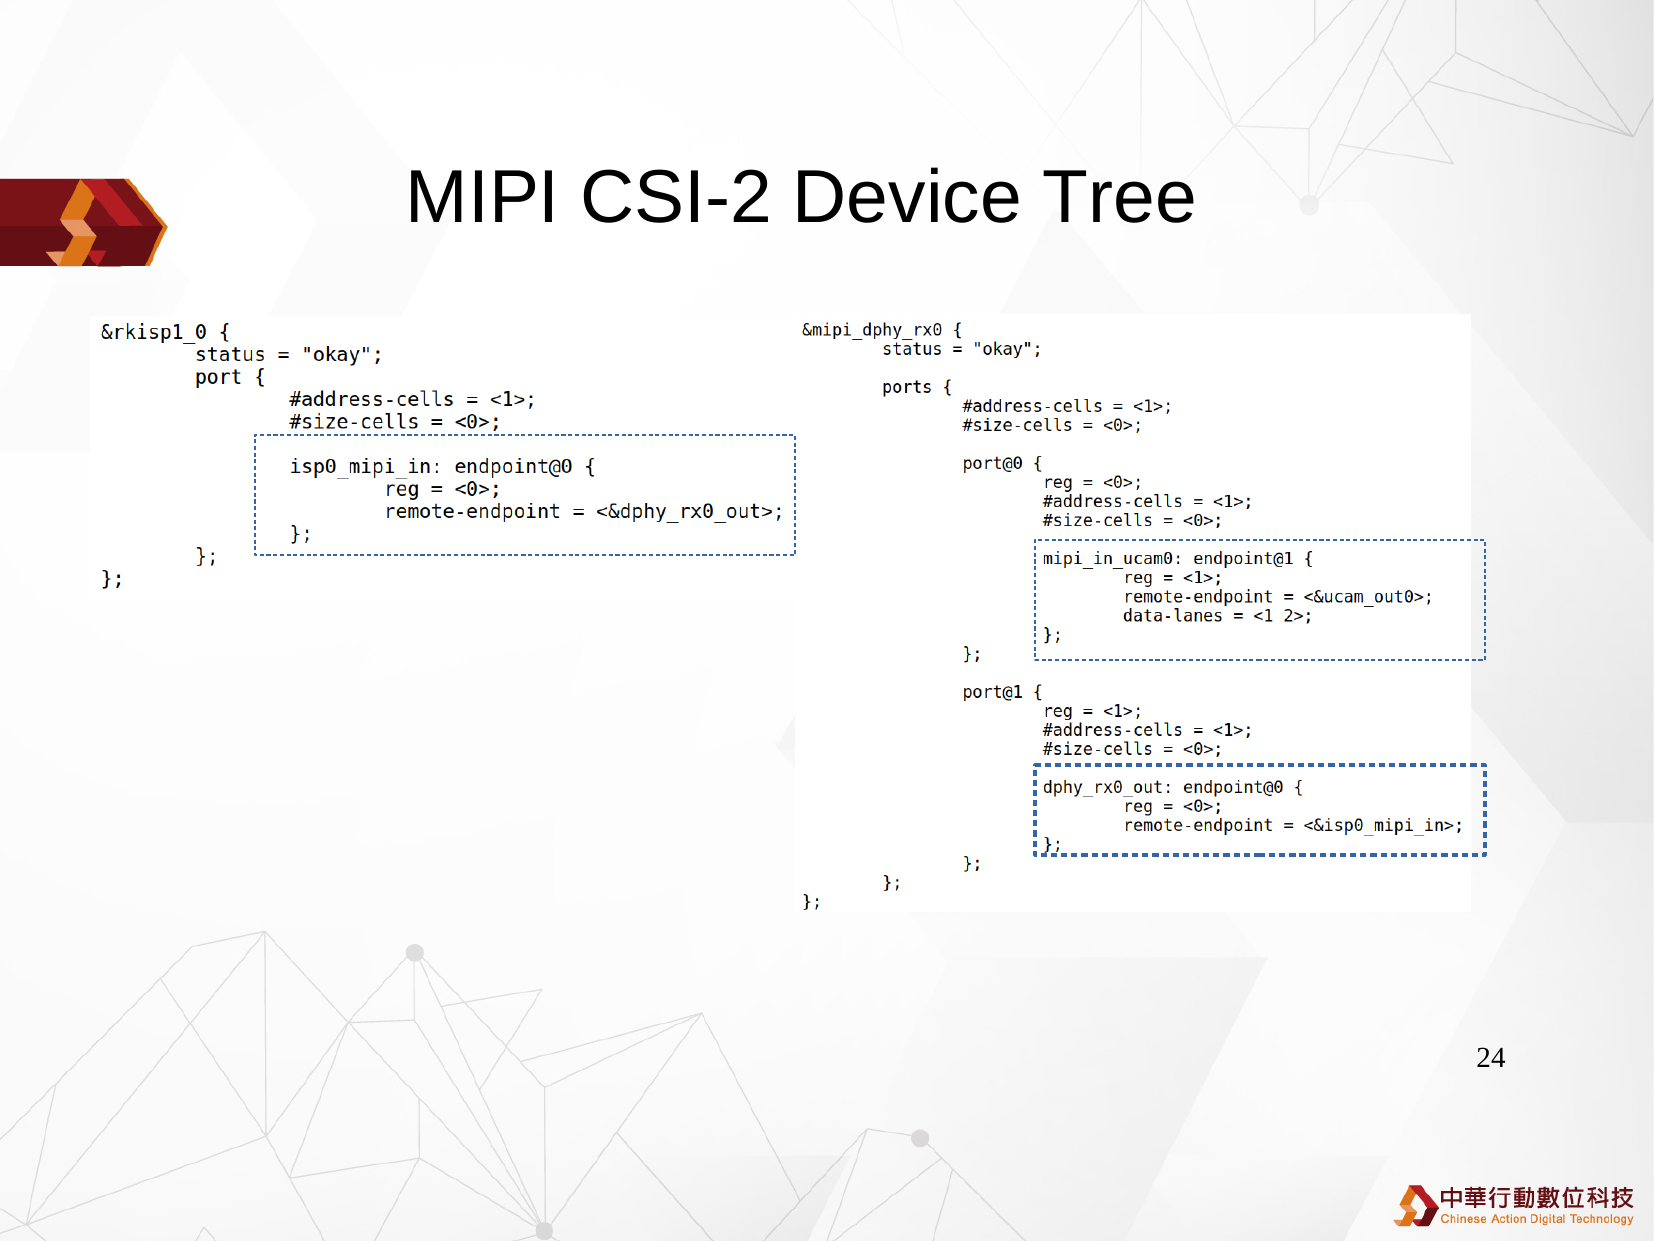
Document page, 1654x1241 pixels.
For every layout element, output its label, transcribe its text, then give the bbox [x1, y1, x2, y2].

title MIPI CSI-2 Device Tree [118, 112, 1506, 281]
picture [0, 0, 1654, 1241]
